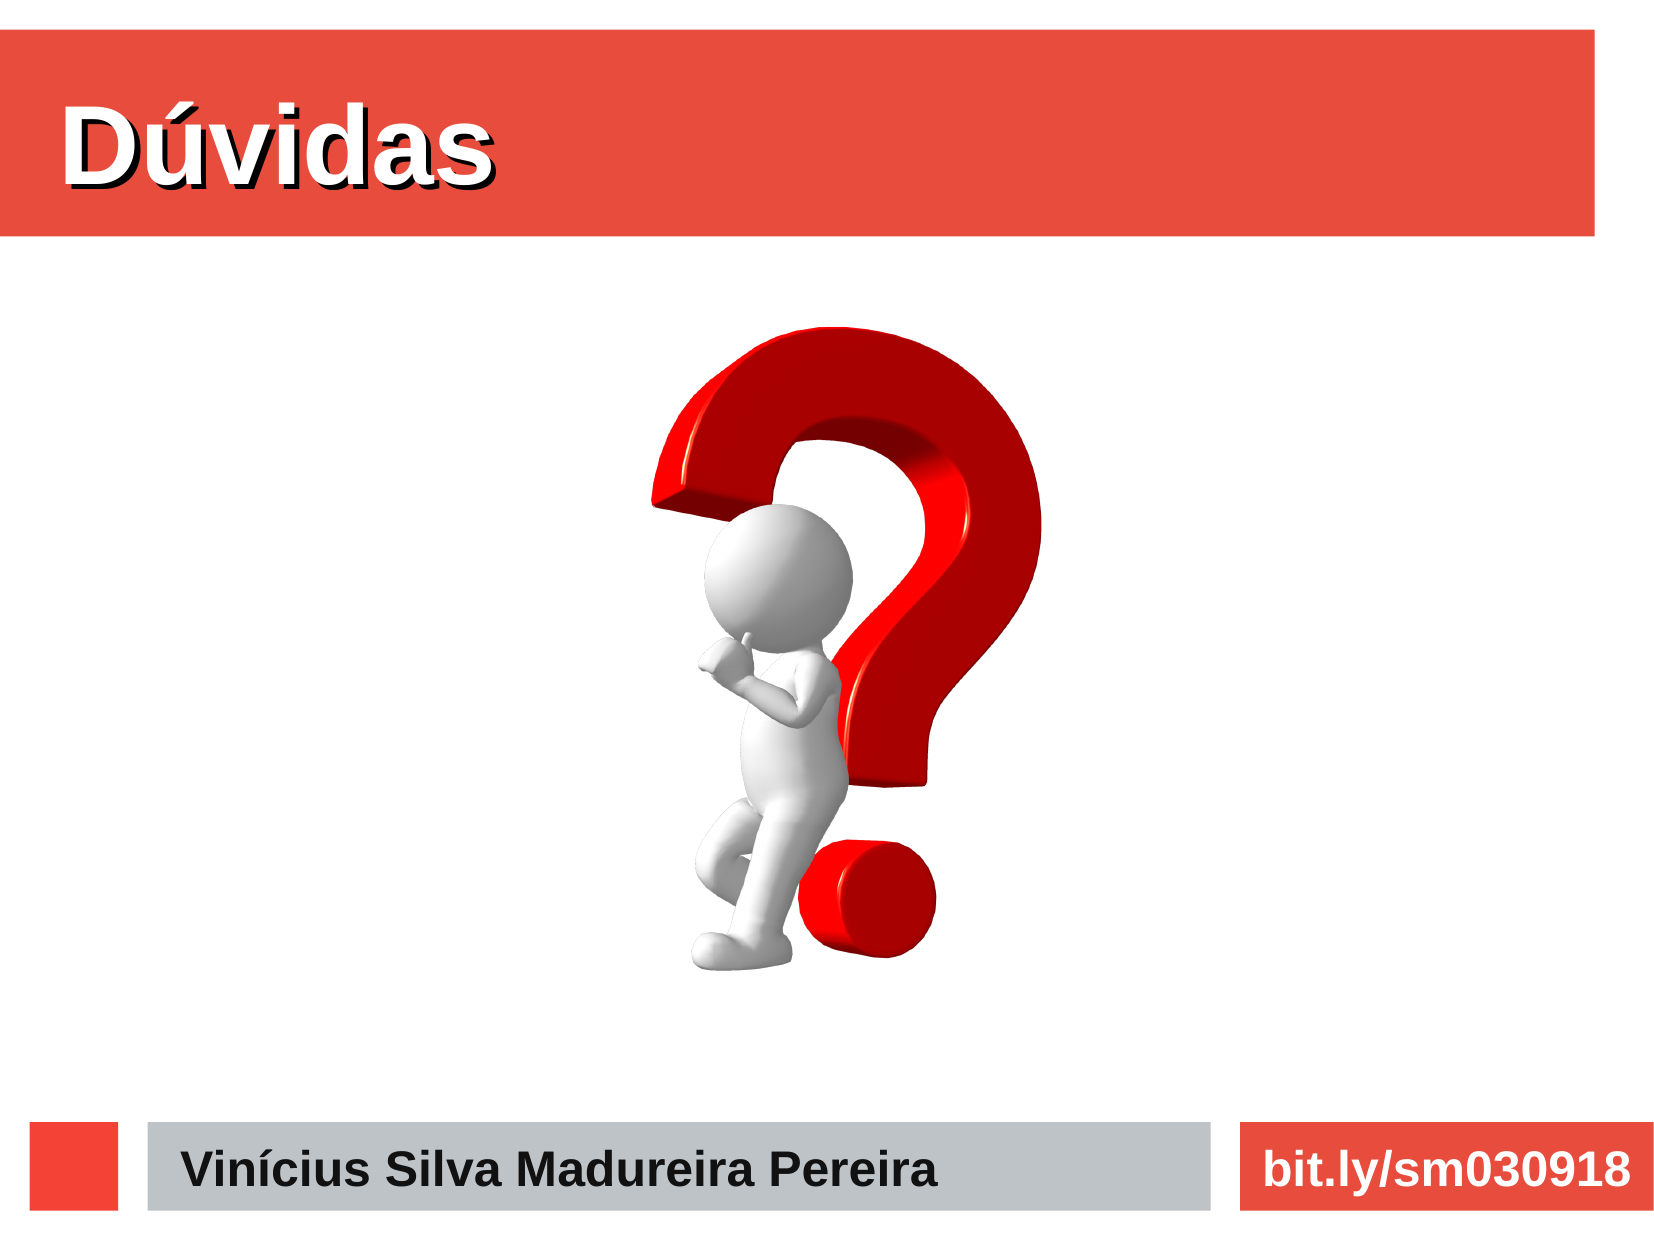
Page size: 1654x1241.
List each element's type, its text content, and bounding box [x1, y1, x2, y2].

picture [494, 315, 1159, 981]
text_box Vinícius Silva Madureira Pereira [165, 1133, 1170, 1205]
text_box bit.ly/sm030918 [1228, 1133, 1654, 1205]
title Dúvidas [59, 59, 1595, 207]
